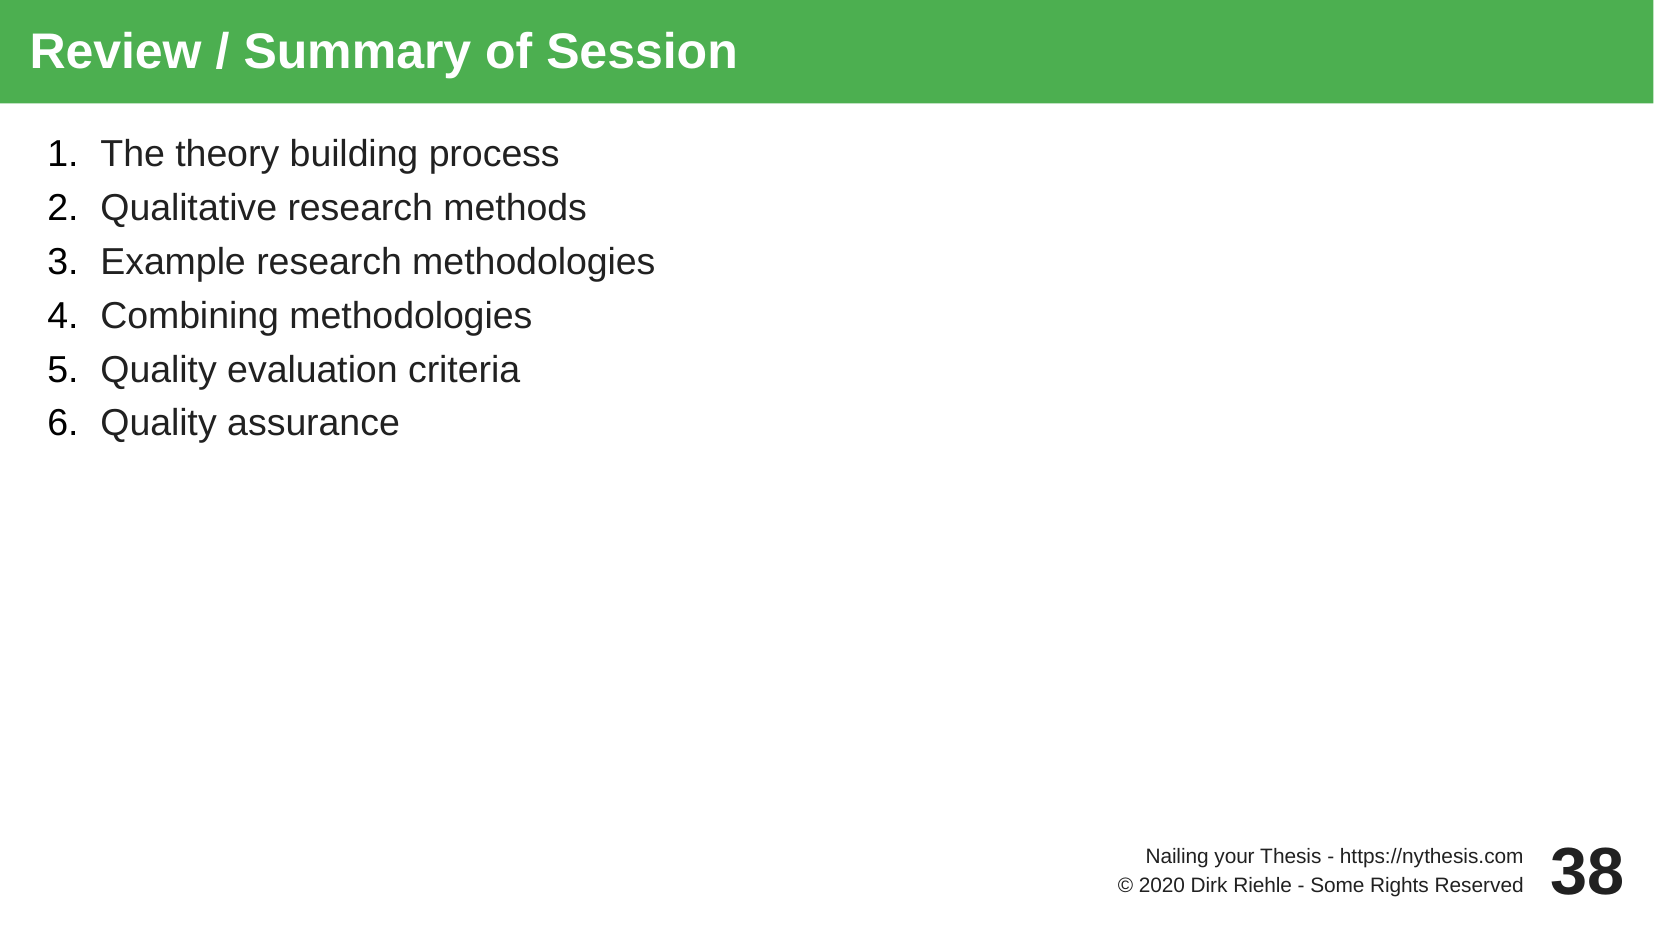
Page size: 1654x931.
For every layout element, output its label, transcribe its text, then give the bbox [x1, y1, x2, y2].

list The theory building process Qualitative research methods Example research methodologies Combining methodologies Quality evaluation criteria Quality assurance [29, 132, 1625, 813]
title Review / Summary of Session [0, 0, 1654, 104]
